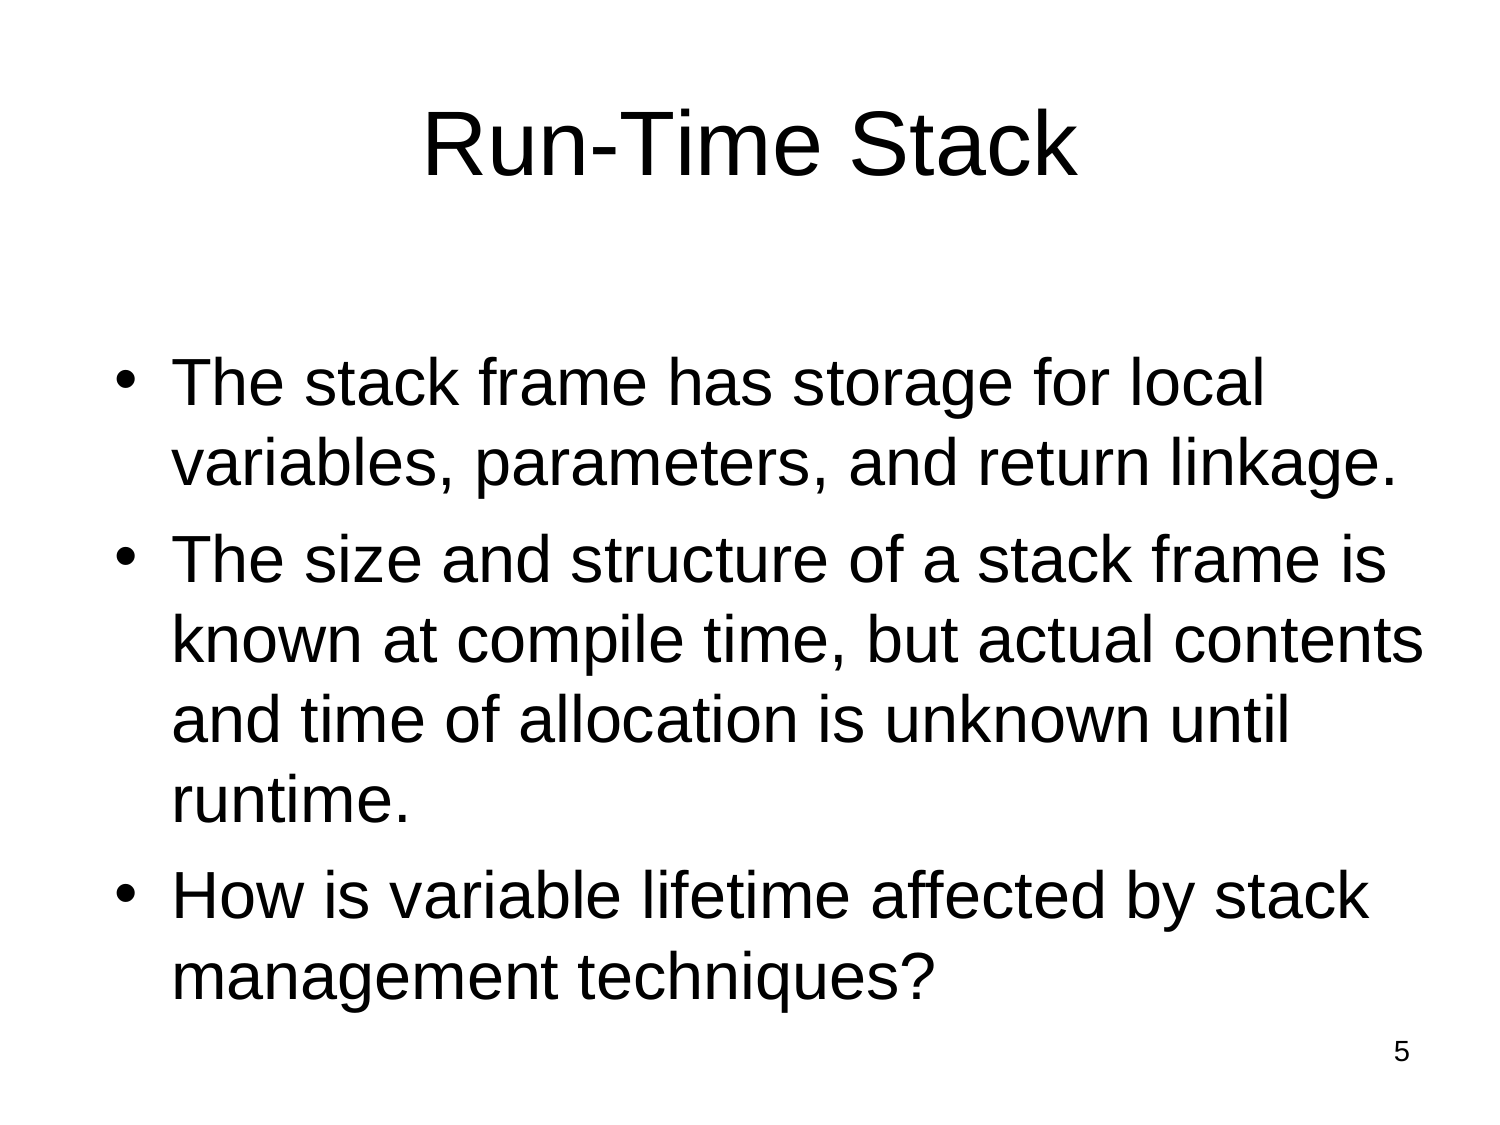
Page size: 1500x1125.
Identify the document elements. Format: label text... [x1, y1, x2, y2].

title Run-Time Stack [75, 45, 1426, 233]
list The stack frame has storage for local variables, parameters, and return linkage. The size and structure of a stack frame is known at compile time, but actual contents and time of allocation is unknown until runtime. How is variable lifetime affected by stack management techniques? [99, 331, 1469, 1116]
